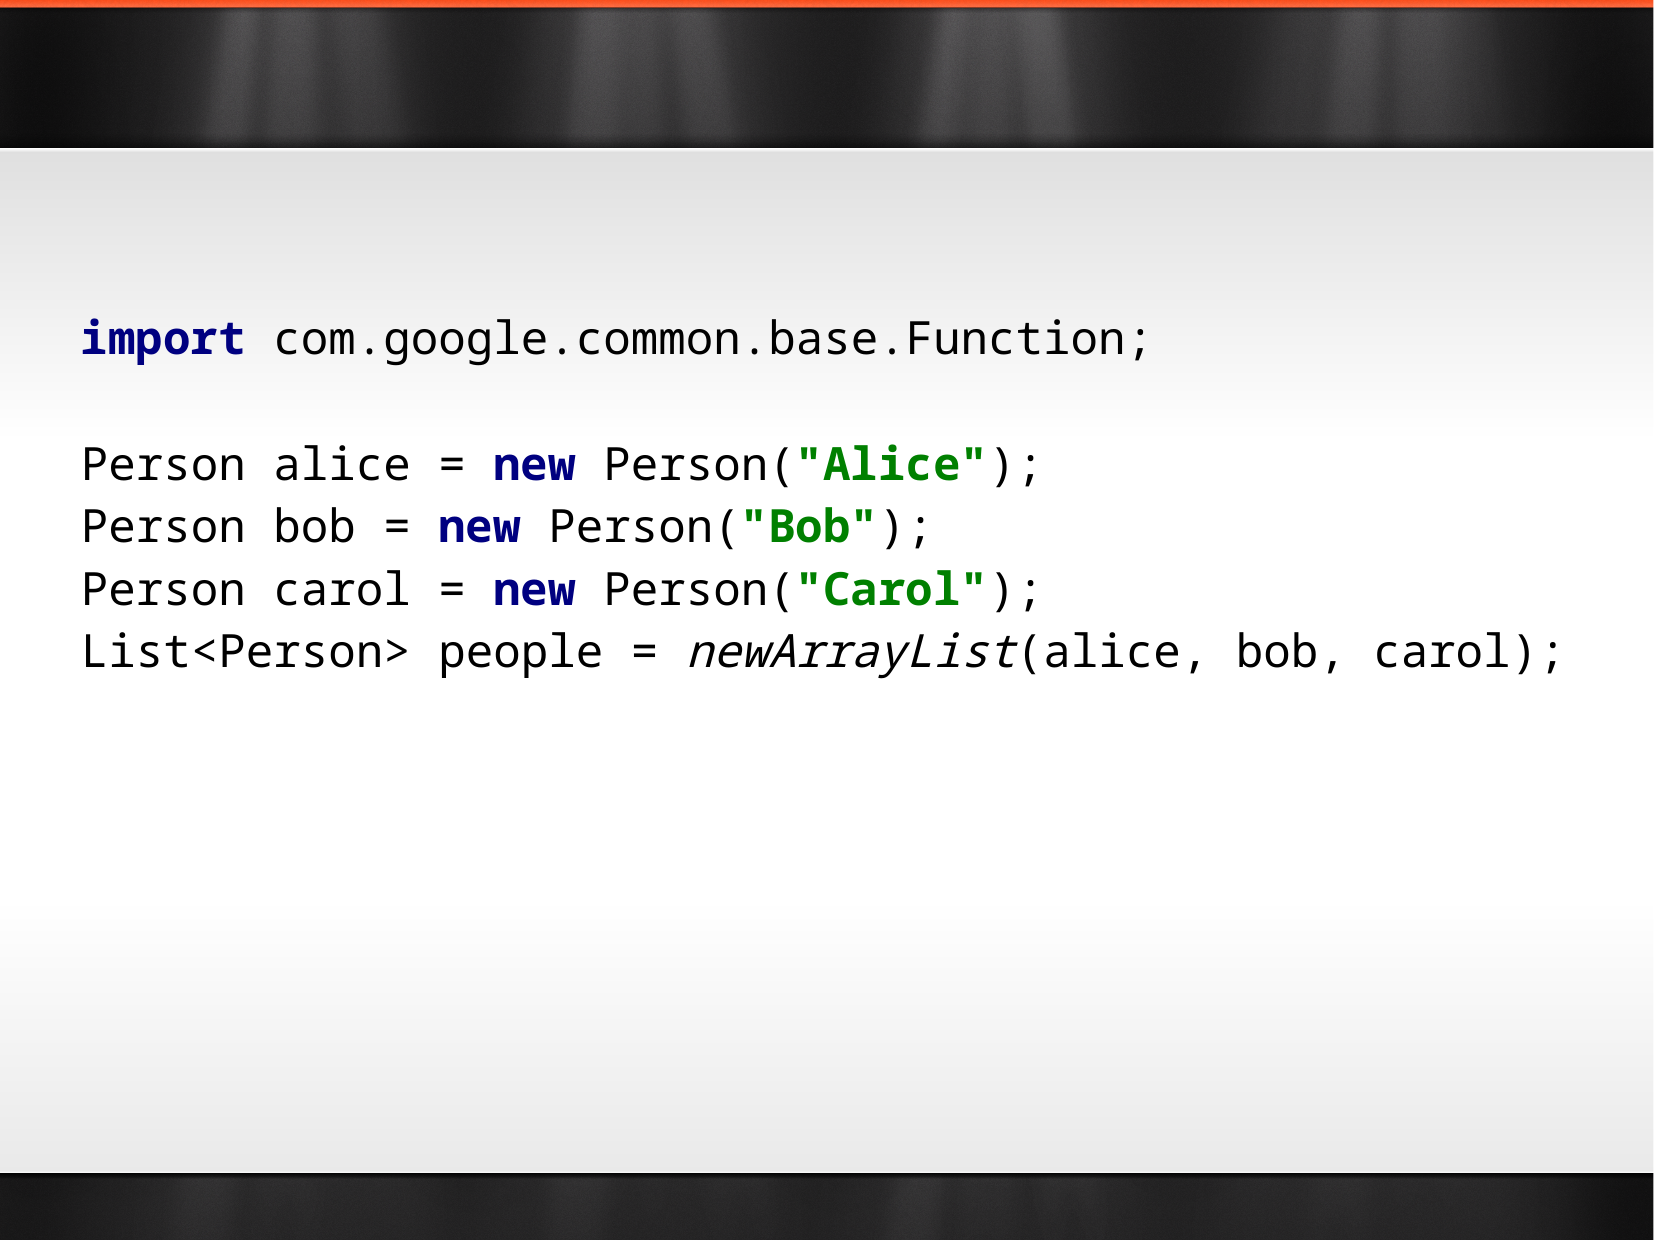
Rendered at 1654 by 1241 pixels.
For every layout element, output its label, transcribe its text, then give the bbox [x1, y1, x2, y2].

picture [0, 0, 1654, 1240]
text_box import com.google.common.base.Function; Person alice = new Person("Alice"); Person bob = new Person("Bob"); Person carol = new Person("Carol"); List<Person> people = newArrayList(alice, bob, carol); [80, 305, 1654, 1125]
